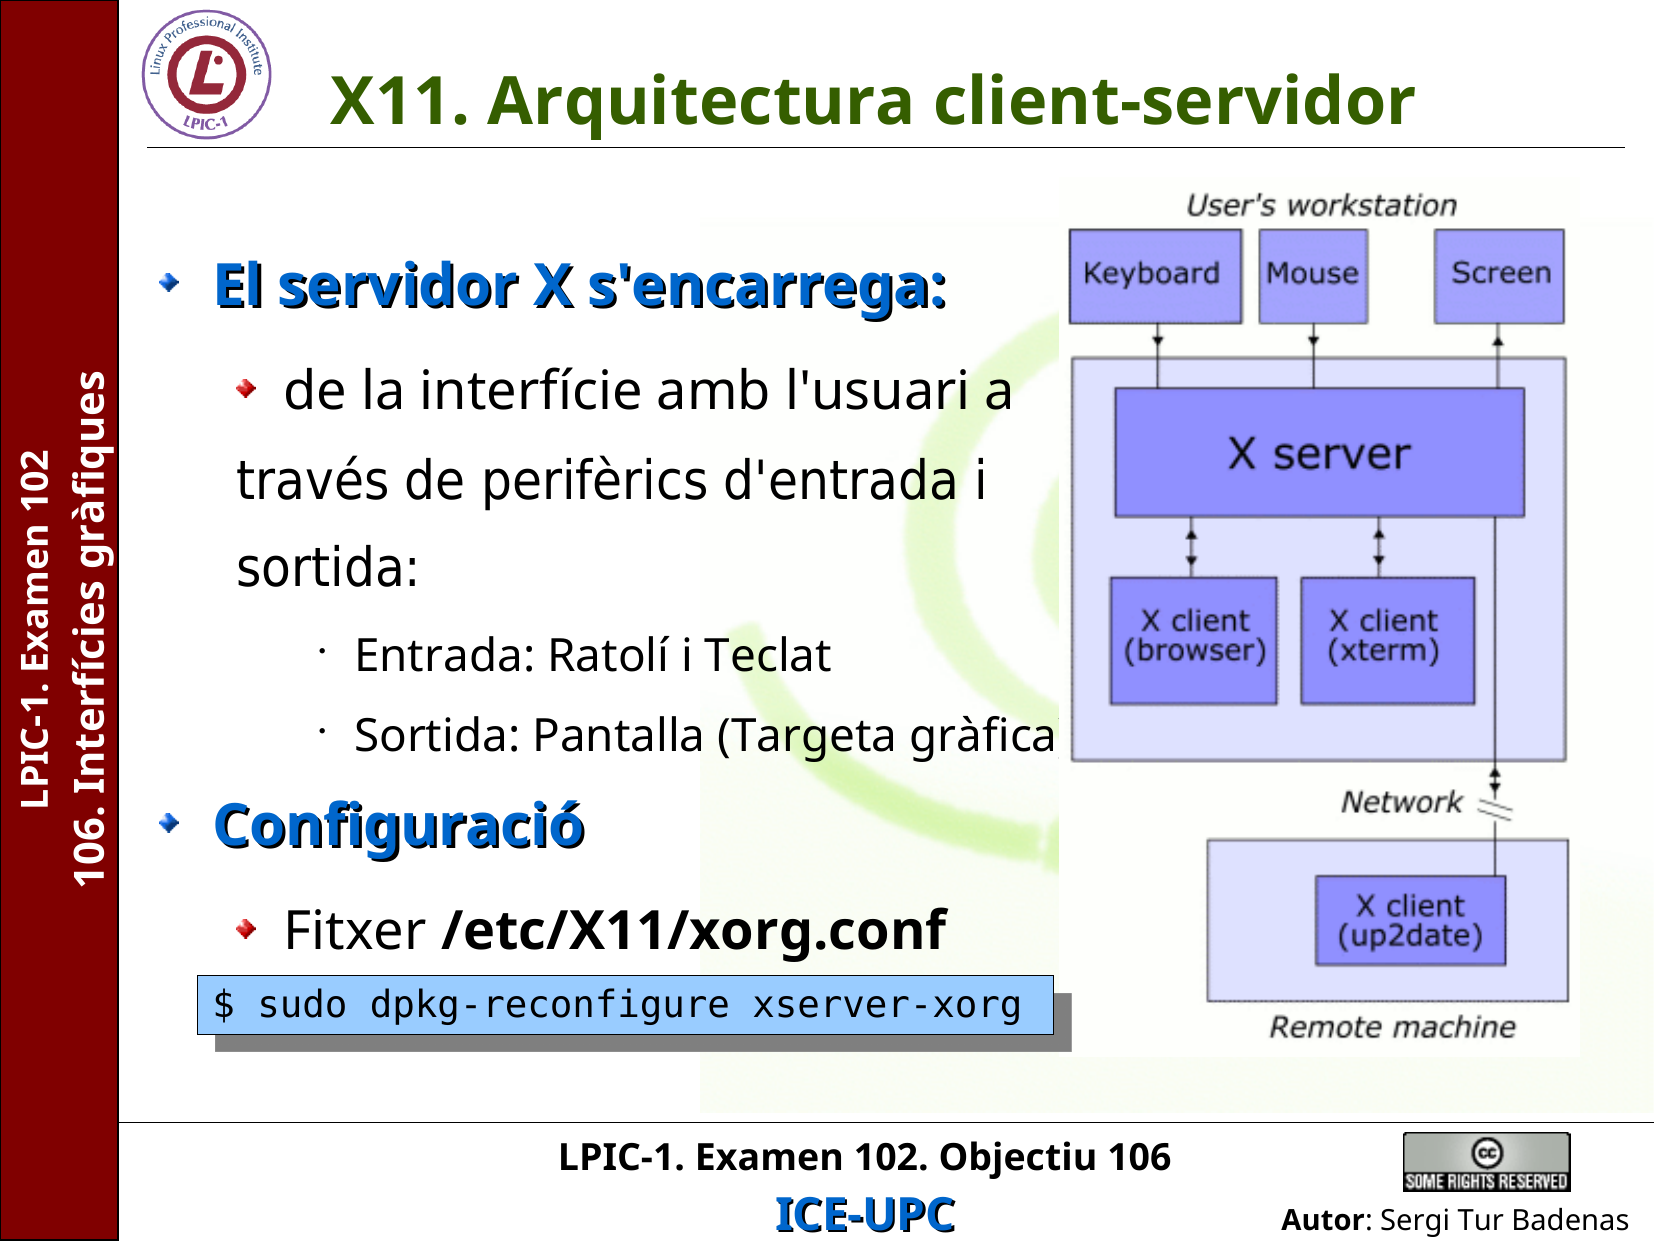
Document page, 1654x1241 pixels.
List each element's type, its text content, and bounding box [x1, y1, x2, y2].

picture [700, 177, 1654, 1113]
list El servidor X s'encarrega: de la interfície amb l'usuari a través de perifèrics d'entrada i sortida: Entrada: Ratolí i Teclat Sortida: Pantalla (Targeta gràfica) Configuració Fitxer /etc/X11/xorg.conf [141, 242, 1630, 1093]
text_box $ sudo dpkg-reconfigure xserver-xorg [197, 975, 1054, 1035]
picture [1403, 1132, 1571, 1192]
picture [135, 5, 277, 49]
title X11. Arquitectura client-servidor [129, 49, 1619, 148]
